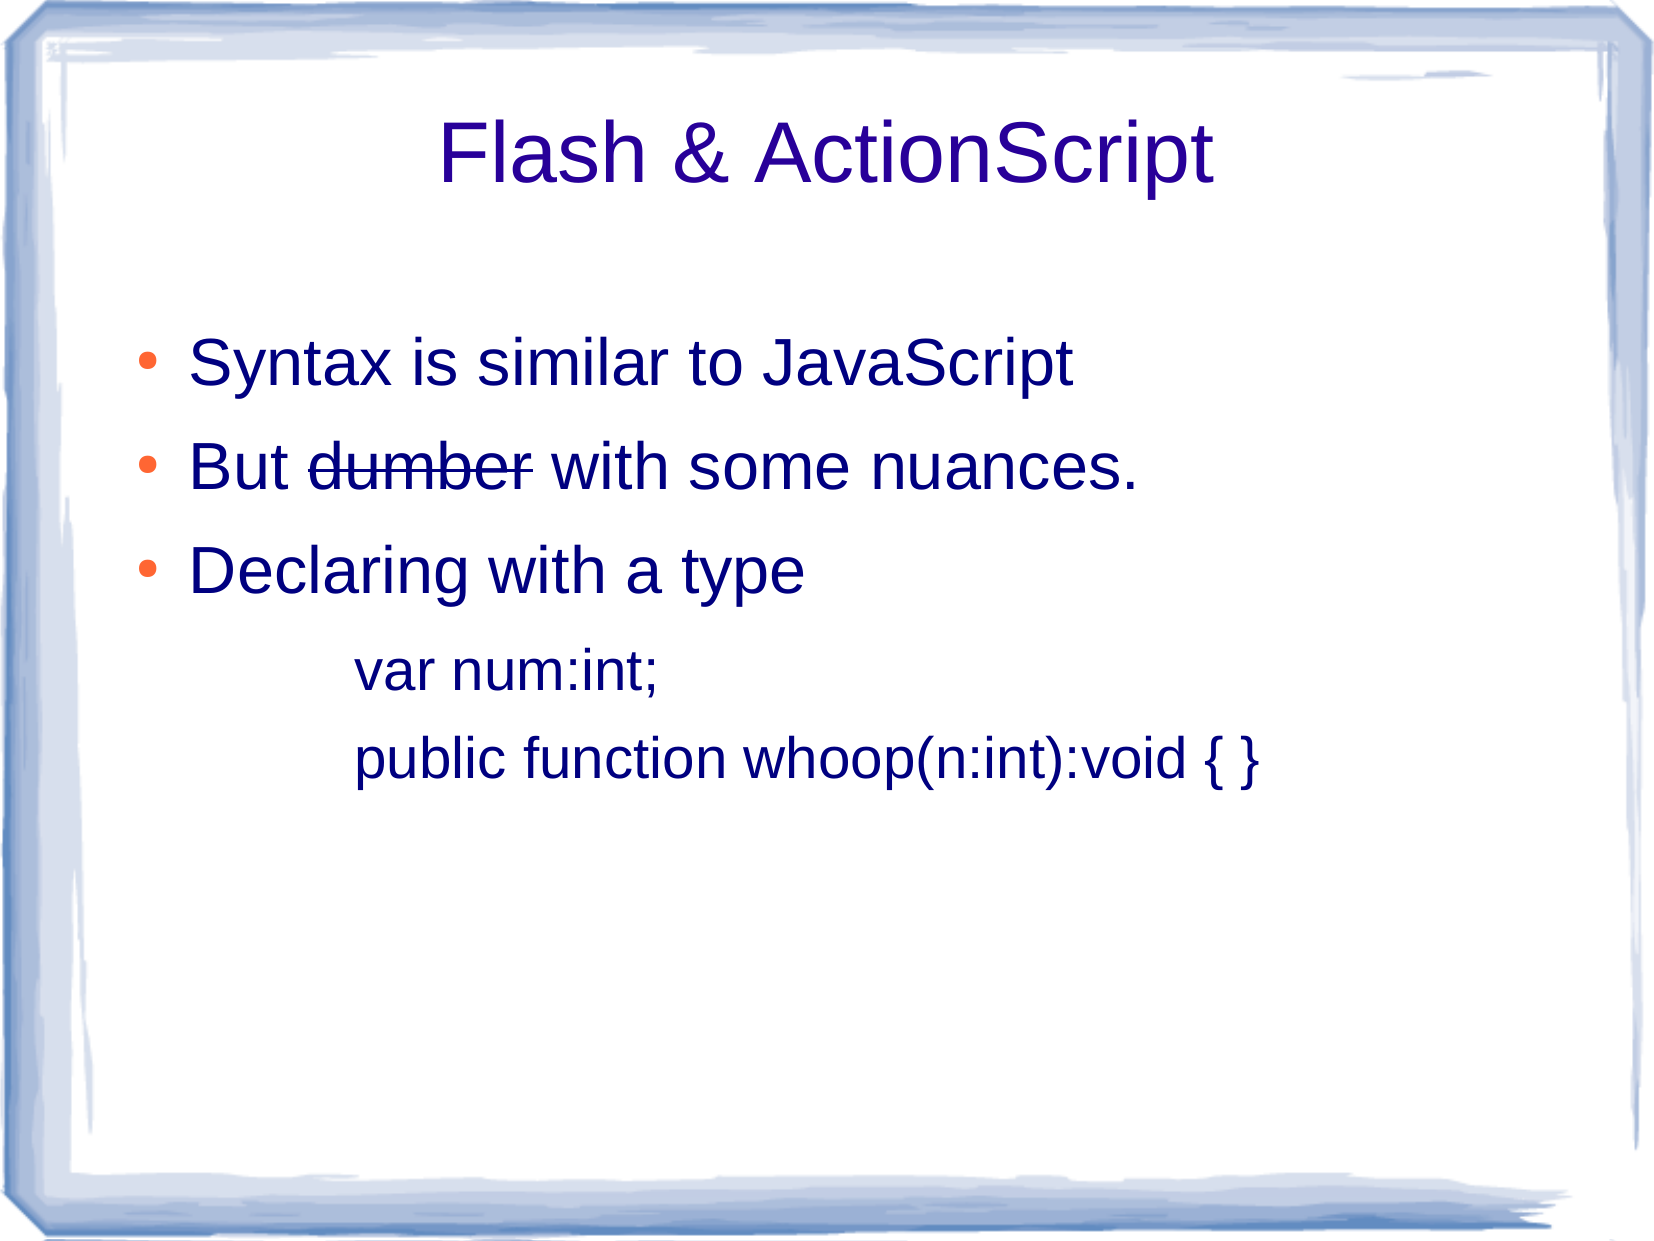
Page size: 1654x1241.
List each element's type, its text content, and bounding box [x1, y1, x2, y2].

picture [0, 0, 1654, 1241]
title Flash & ActionScript [82, 49, 1571, 257]
list Syntax is similar to JavaScript But dumber with some nuances. Declaring with a type var num:int; public function whoop(n:int):void { } [118, 324, 1571, 1004]
